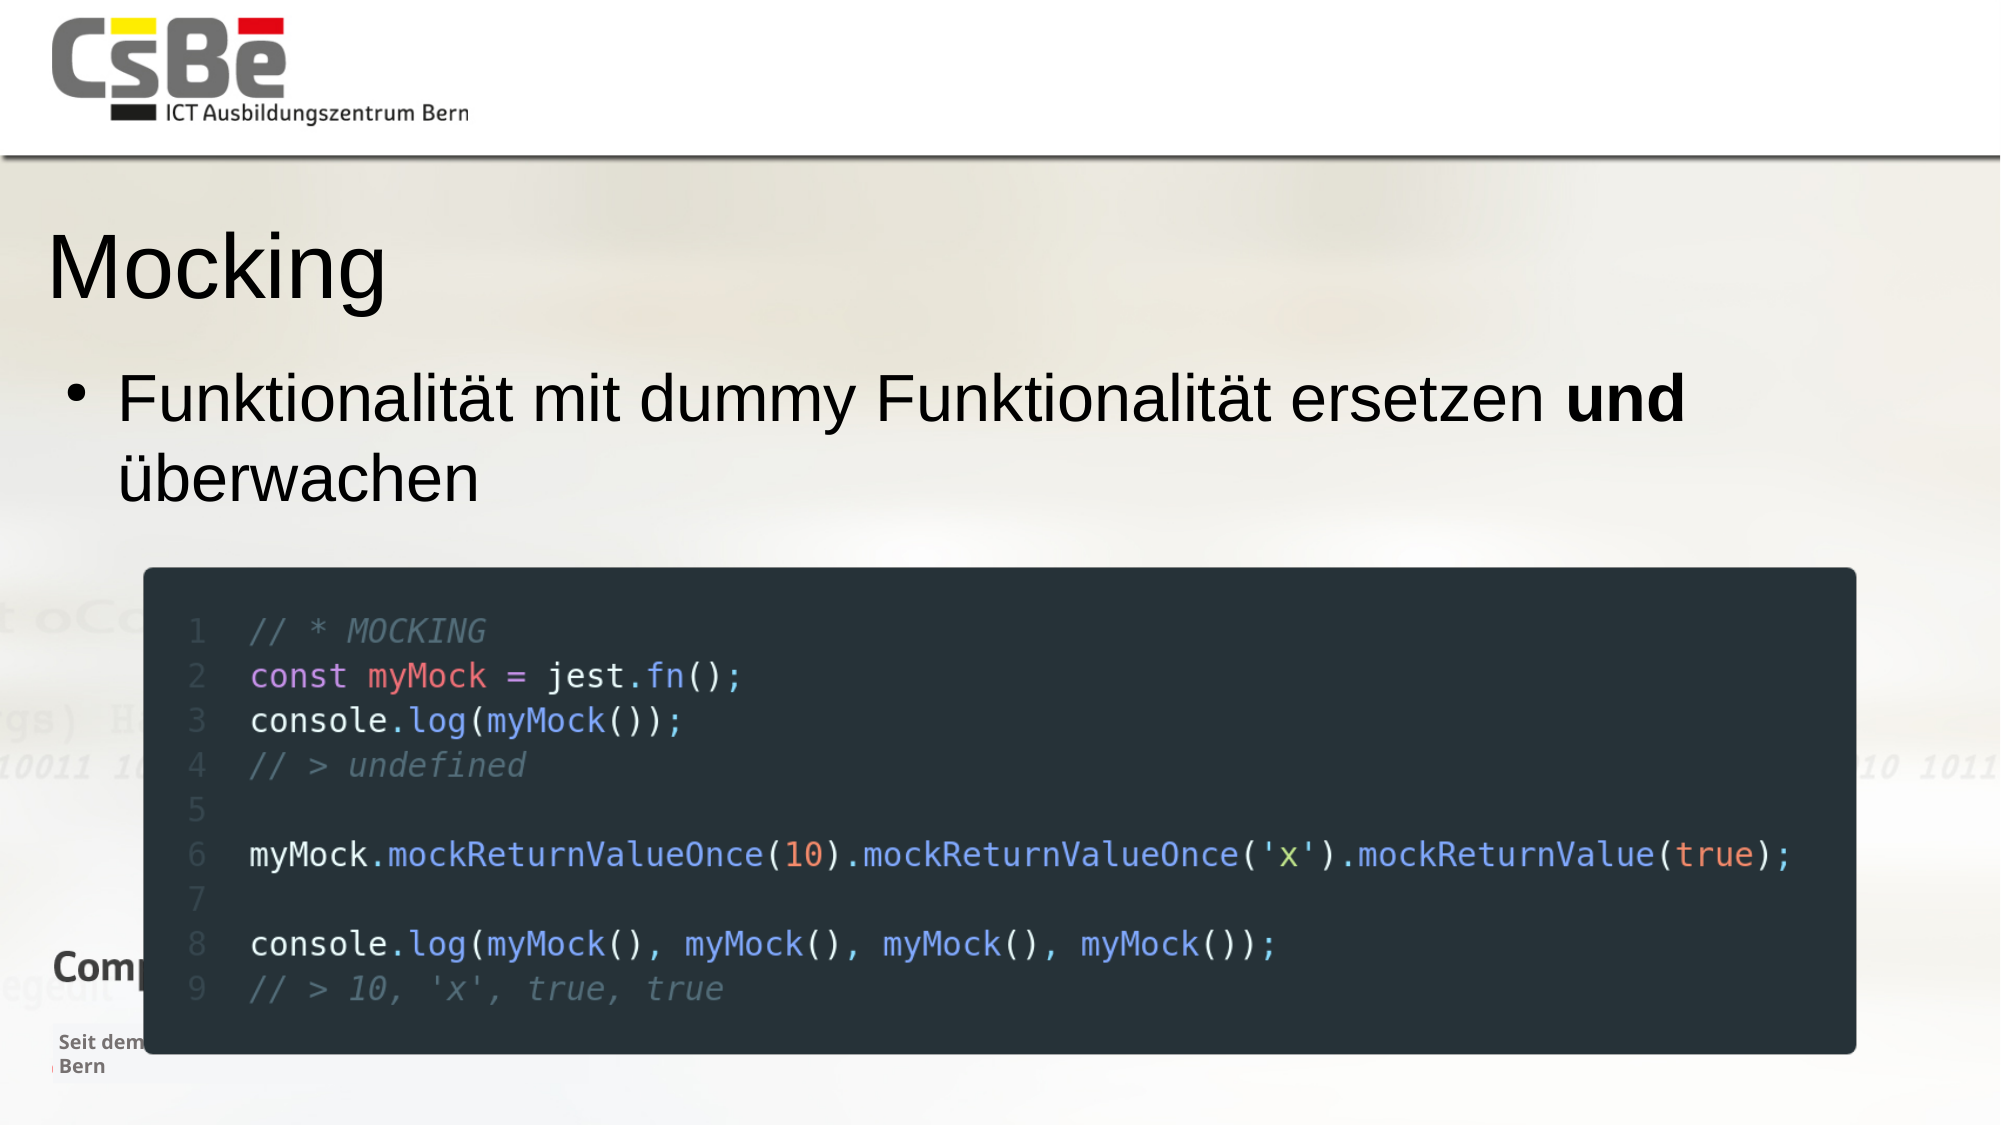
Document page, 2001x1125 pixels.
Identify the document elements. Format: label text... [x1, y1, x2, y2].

picture [0, 0, 2001, 1125]
list Mocking [46, 206, 1920, 355]
list Funktionalität mit dummy Funktionalität ersetzen und überwachen [46, 355, 1920, 886]
